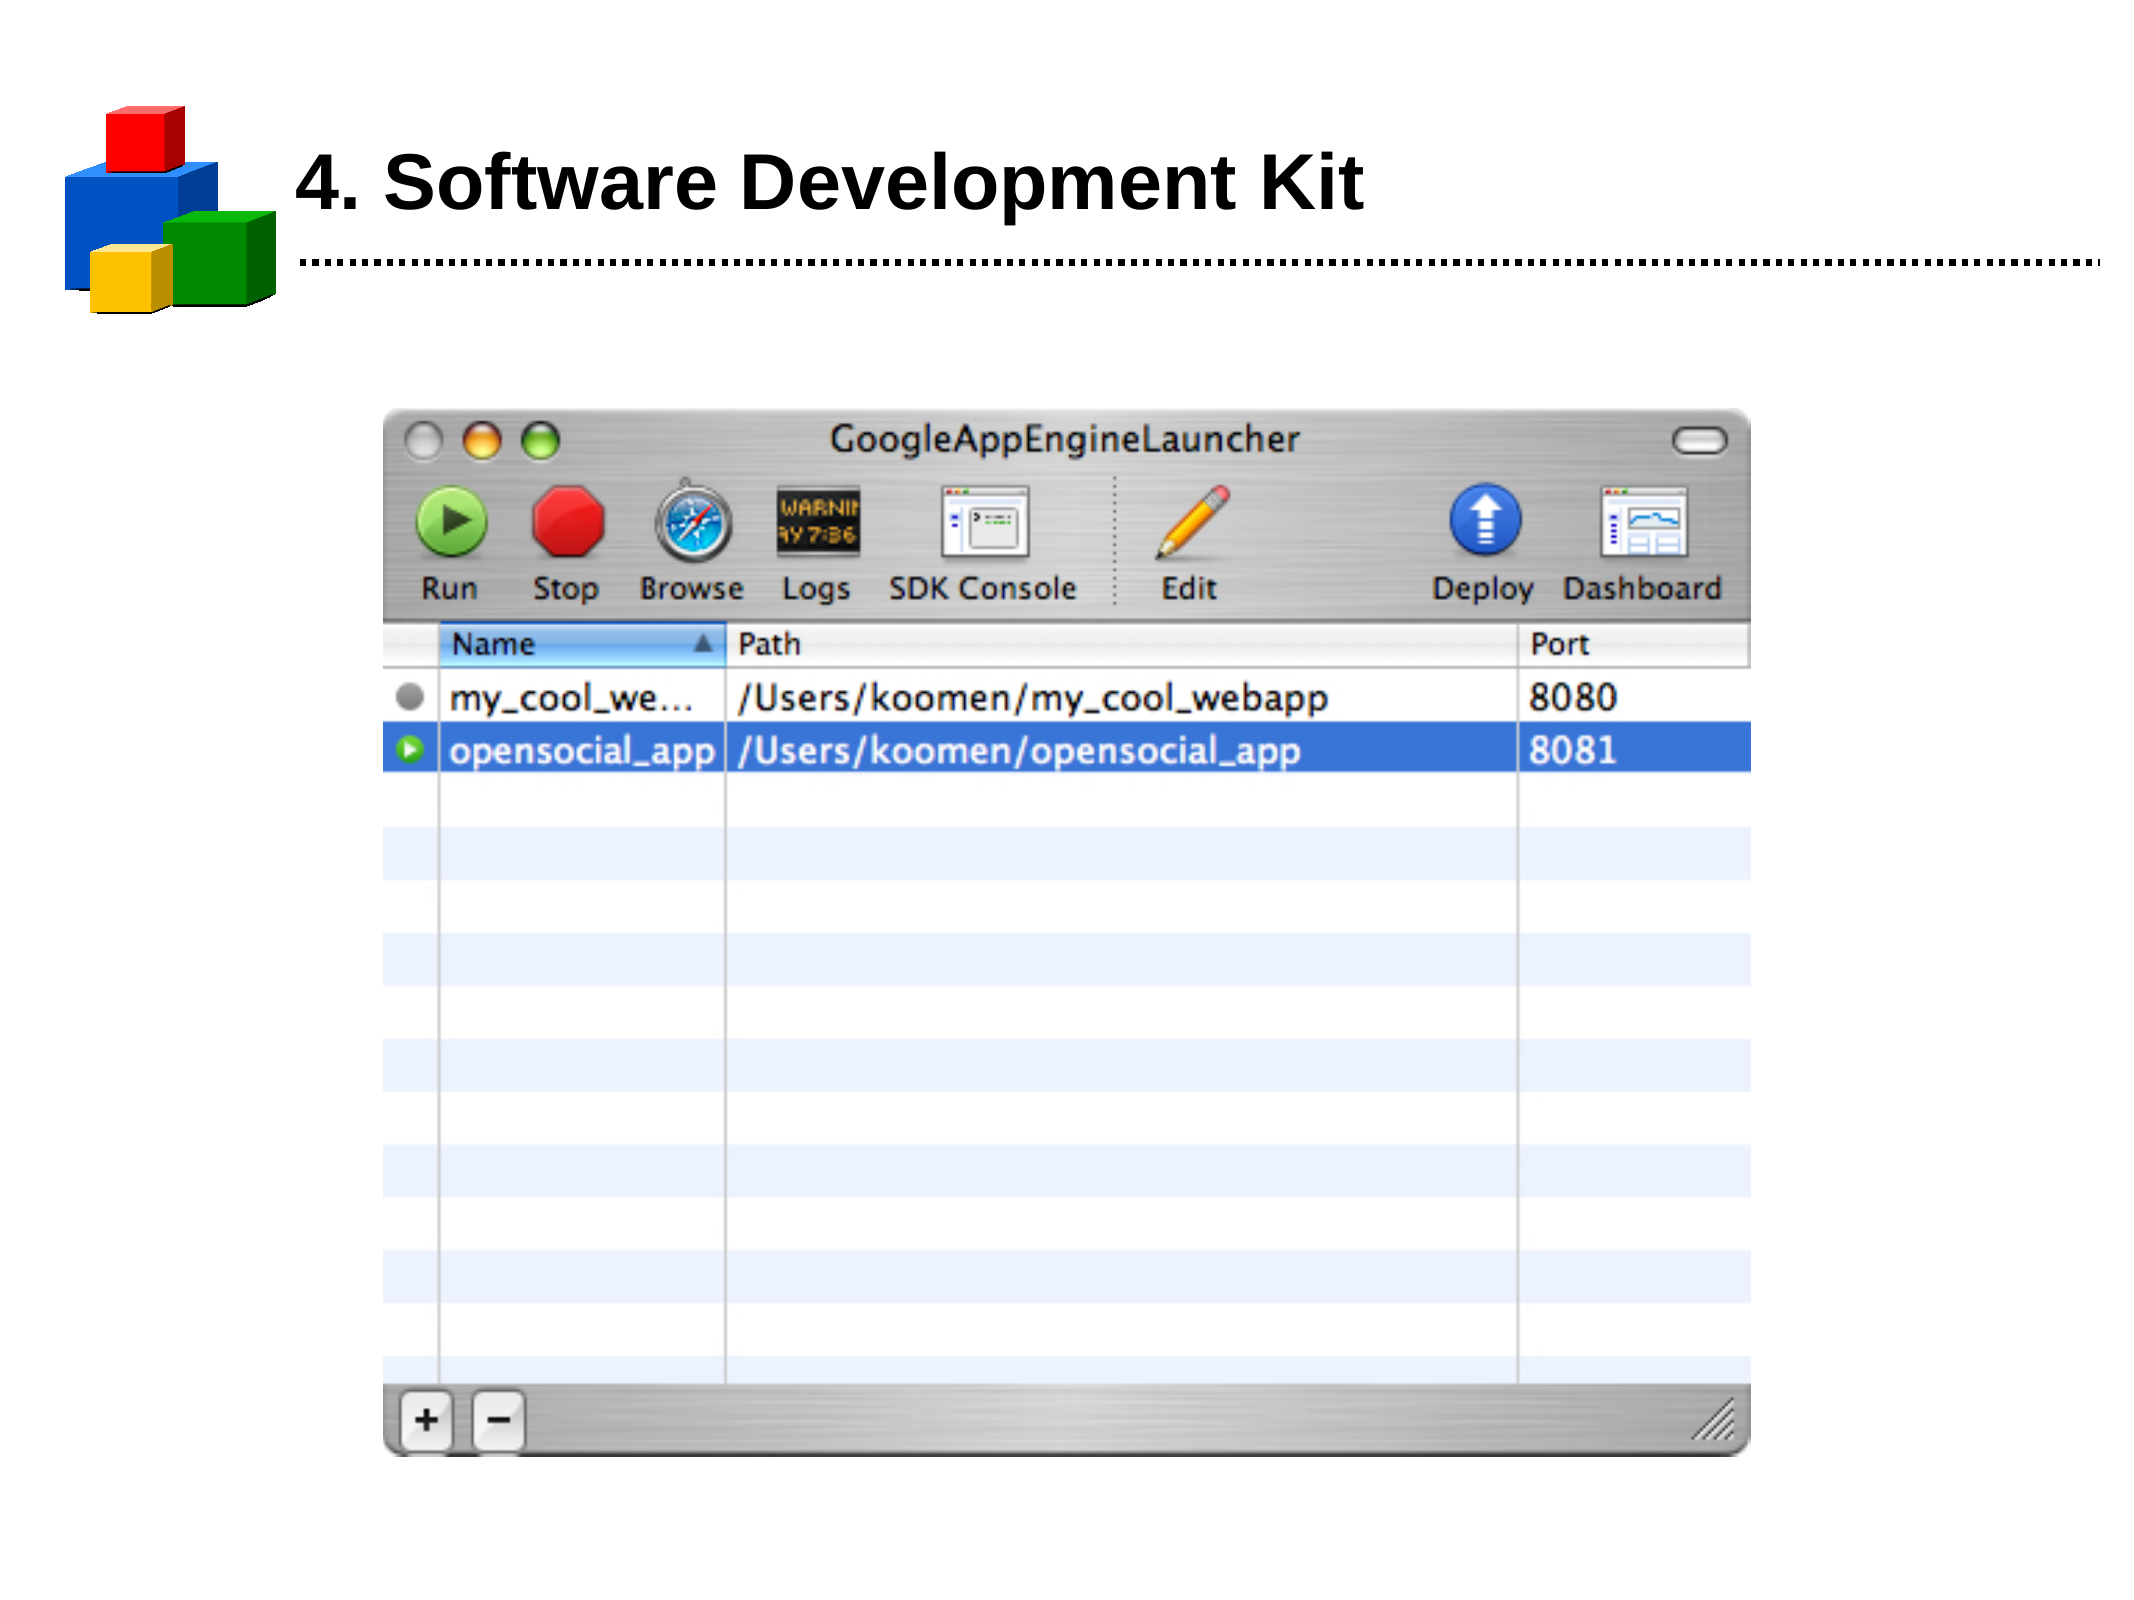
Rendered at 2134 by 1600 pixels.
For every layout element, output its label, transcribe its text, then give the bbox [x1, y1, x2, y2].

picture [383, 408, 1751, 1457]
text_box 4. Software Development Kit [295, 142, 2134, 230]
